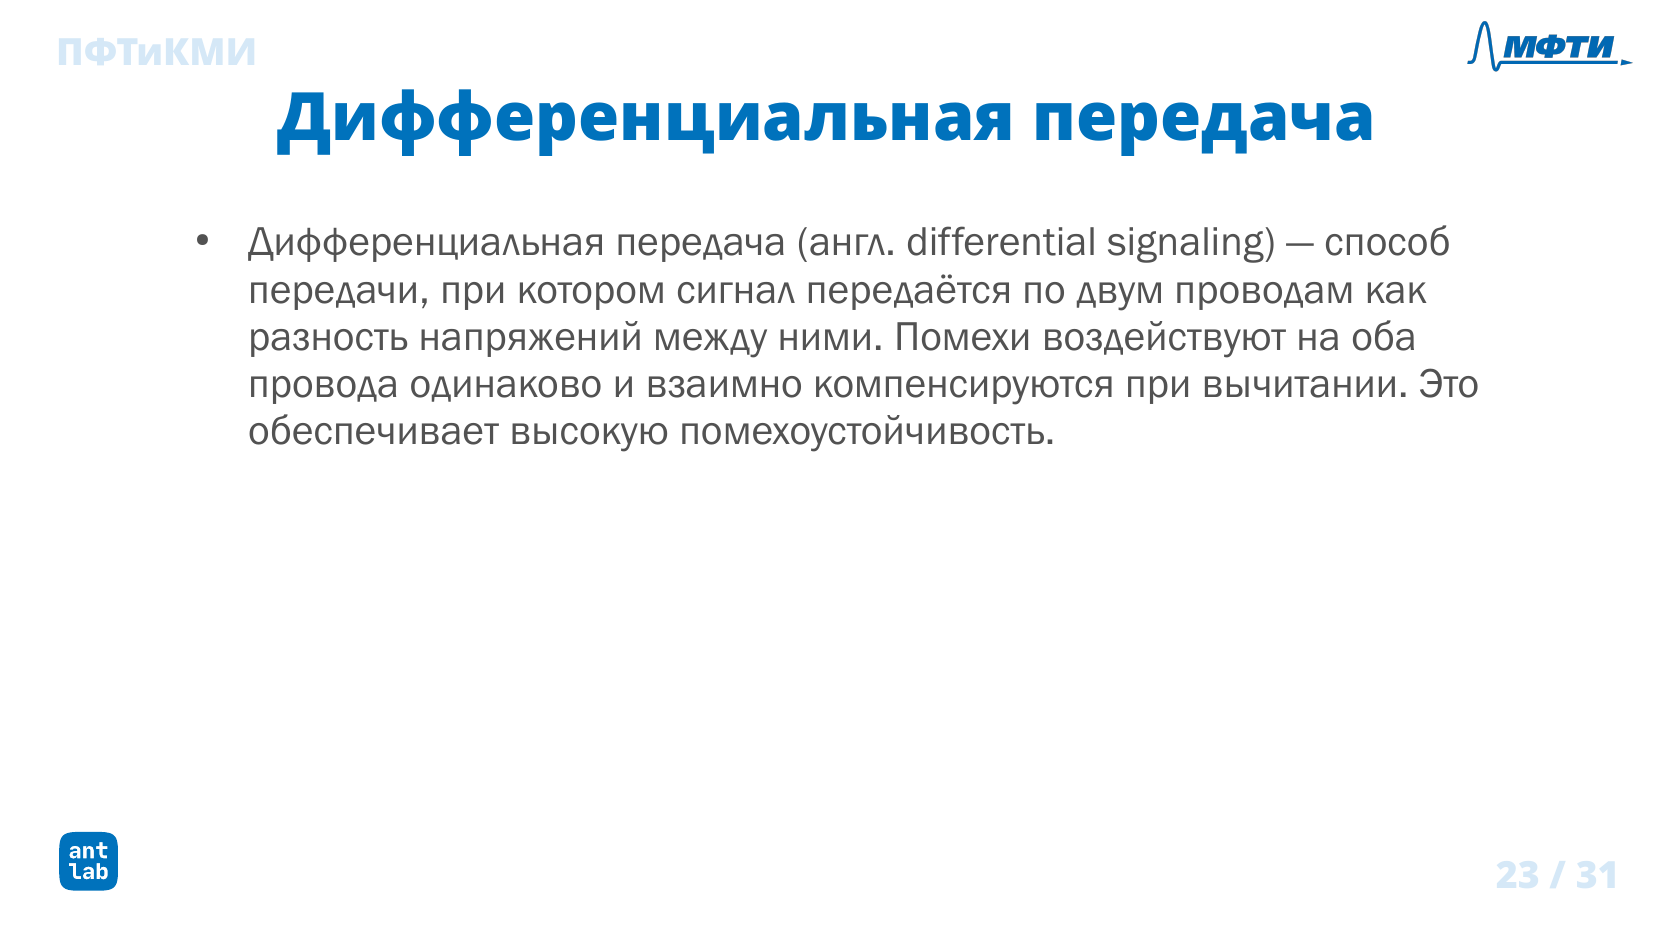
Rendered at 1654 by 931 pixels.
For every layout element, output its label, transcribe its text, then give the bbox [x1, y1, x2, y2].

list Дифференциальная передача (англ. differential signaling) — способ передачи, при котором сигнал передаётся по двум проводам как разность напряжений между ними. Помехи воздействуют на оба провода одинаково и взаимно компенсируются при вычитании. Это обеспечивает высокую помехоустойчивость. [177, 217, 1571, 768]
title Дифференциальная передача [82, 20, 1571, 209]
picture [1446, 0, 1654, 93]
